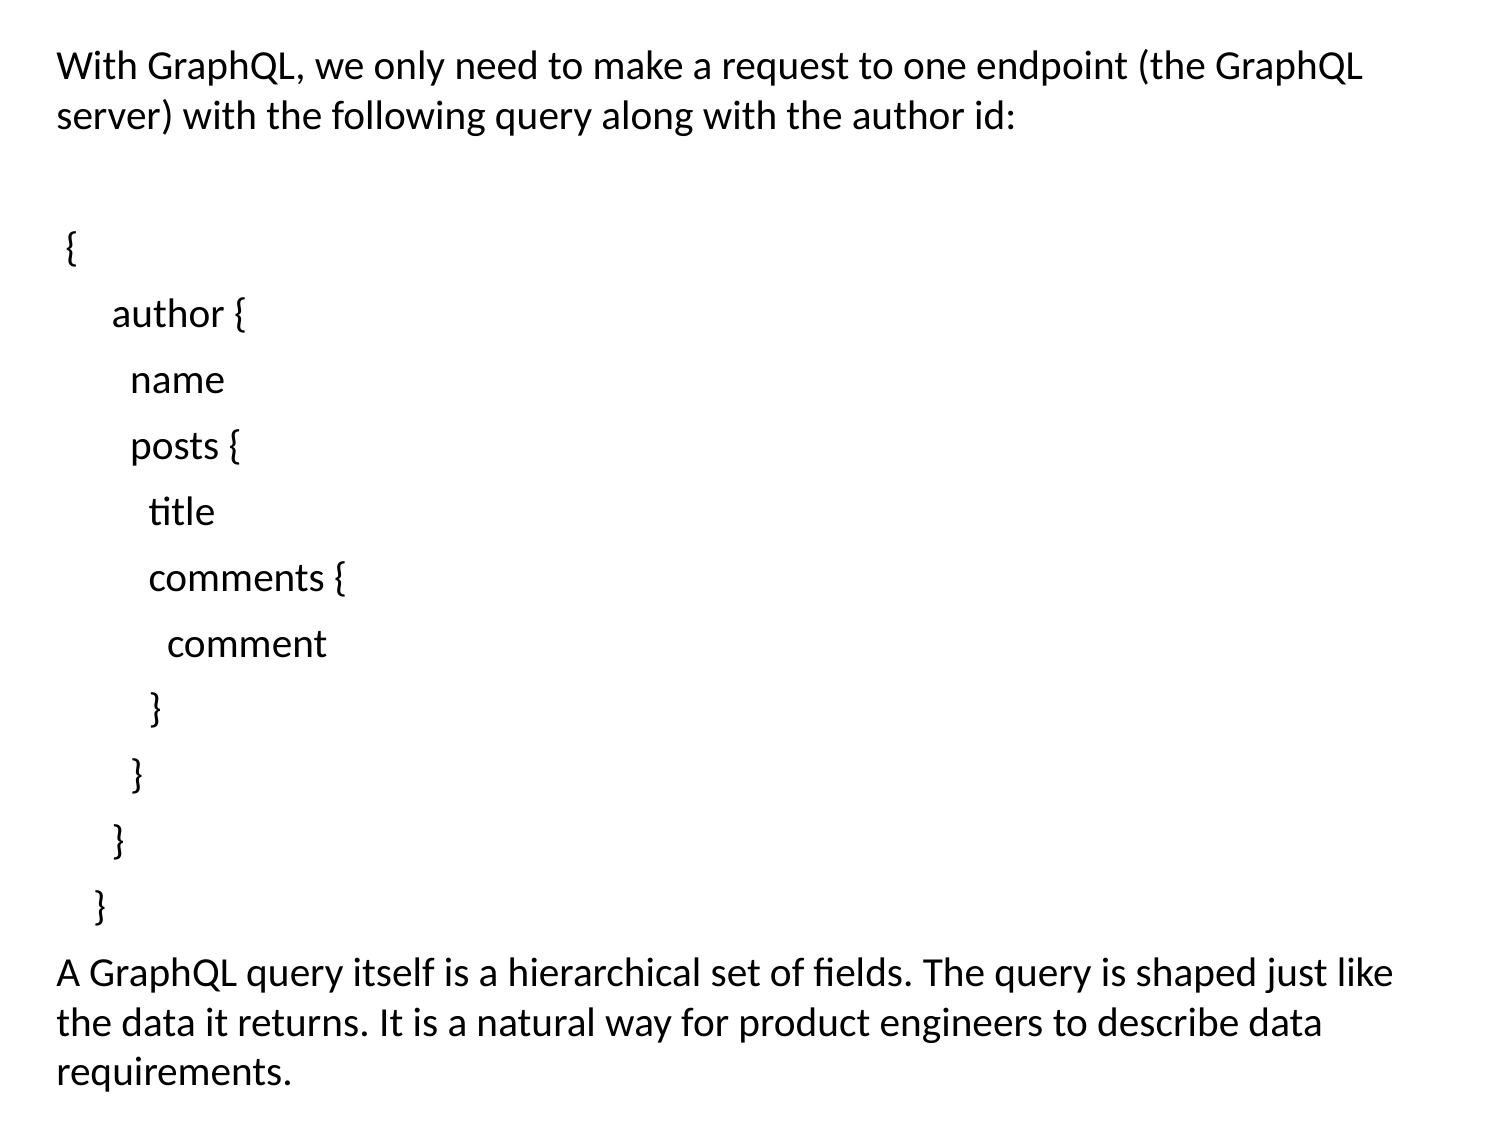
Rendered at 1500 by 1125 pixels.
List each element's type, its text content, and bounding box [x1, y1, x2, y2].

list With GraphQL, we only need to make a request to one endpoint (the GraphQL server) with the following query along with the author id: { author { name posts { title comments { comment } } } } A GraphQL query itself is a hierarchical set of fields. The query is shaped just like the data it returns. It is a natural way for product engineers to describe data requirements. [41, 31, 1426, 1106]
